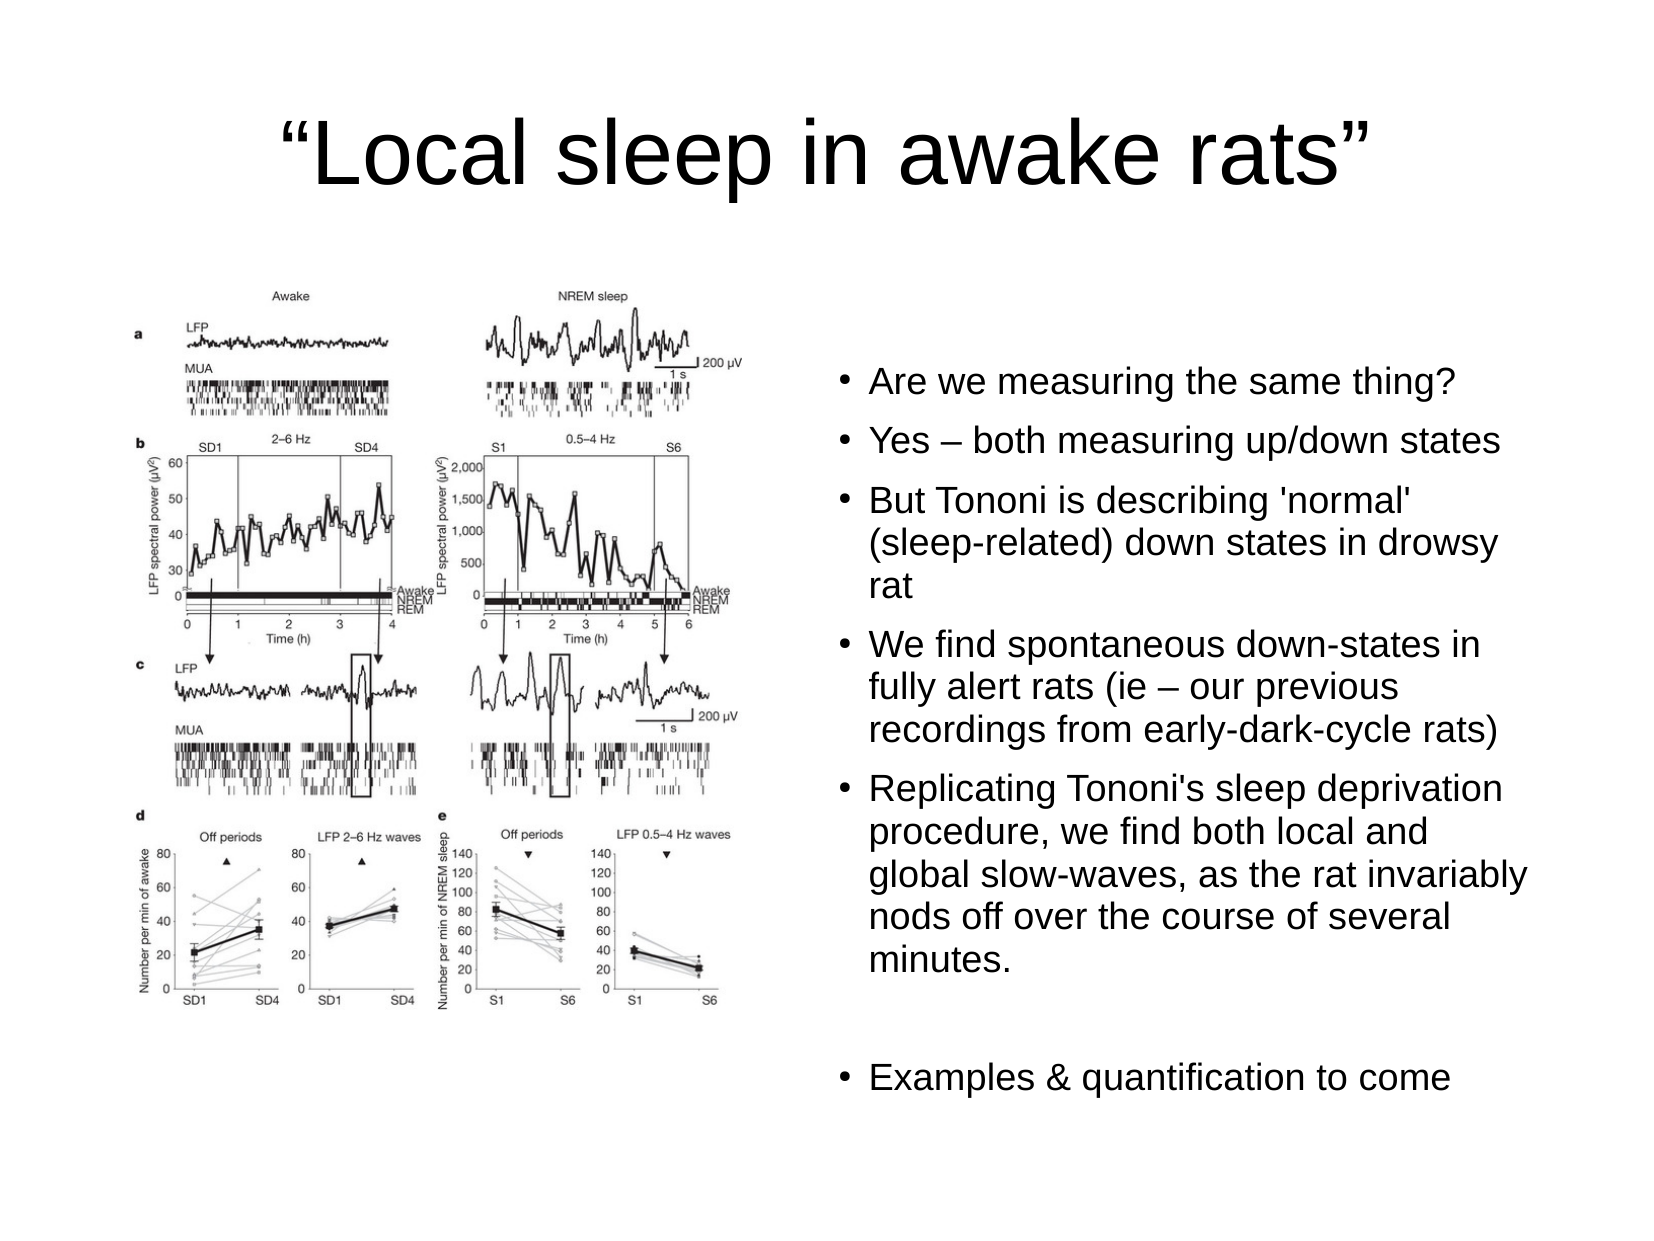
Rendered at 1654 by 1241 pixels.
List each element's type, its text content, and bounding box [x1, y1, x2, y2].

list Are we measuring the same thing? Yes – both measuring up/down states But Tononi is describing 'normal' (sleep-related) down states in drowsy rat We find spontaneous down-states in fully alert rats (ie – our previous recordings from early-dark-cycle rats) Replicating Tononi's sleep deprivation procedure, we find both local and global slow-waves, as the rat invariably nods off over the course of several minutes. Examples & quantification to come [828, 360, 1539, 1111]
title “Local sleep in awake rats” [82, 49, 1571, 257]
picture [134, 290, 742, 1010]
